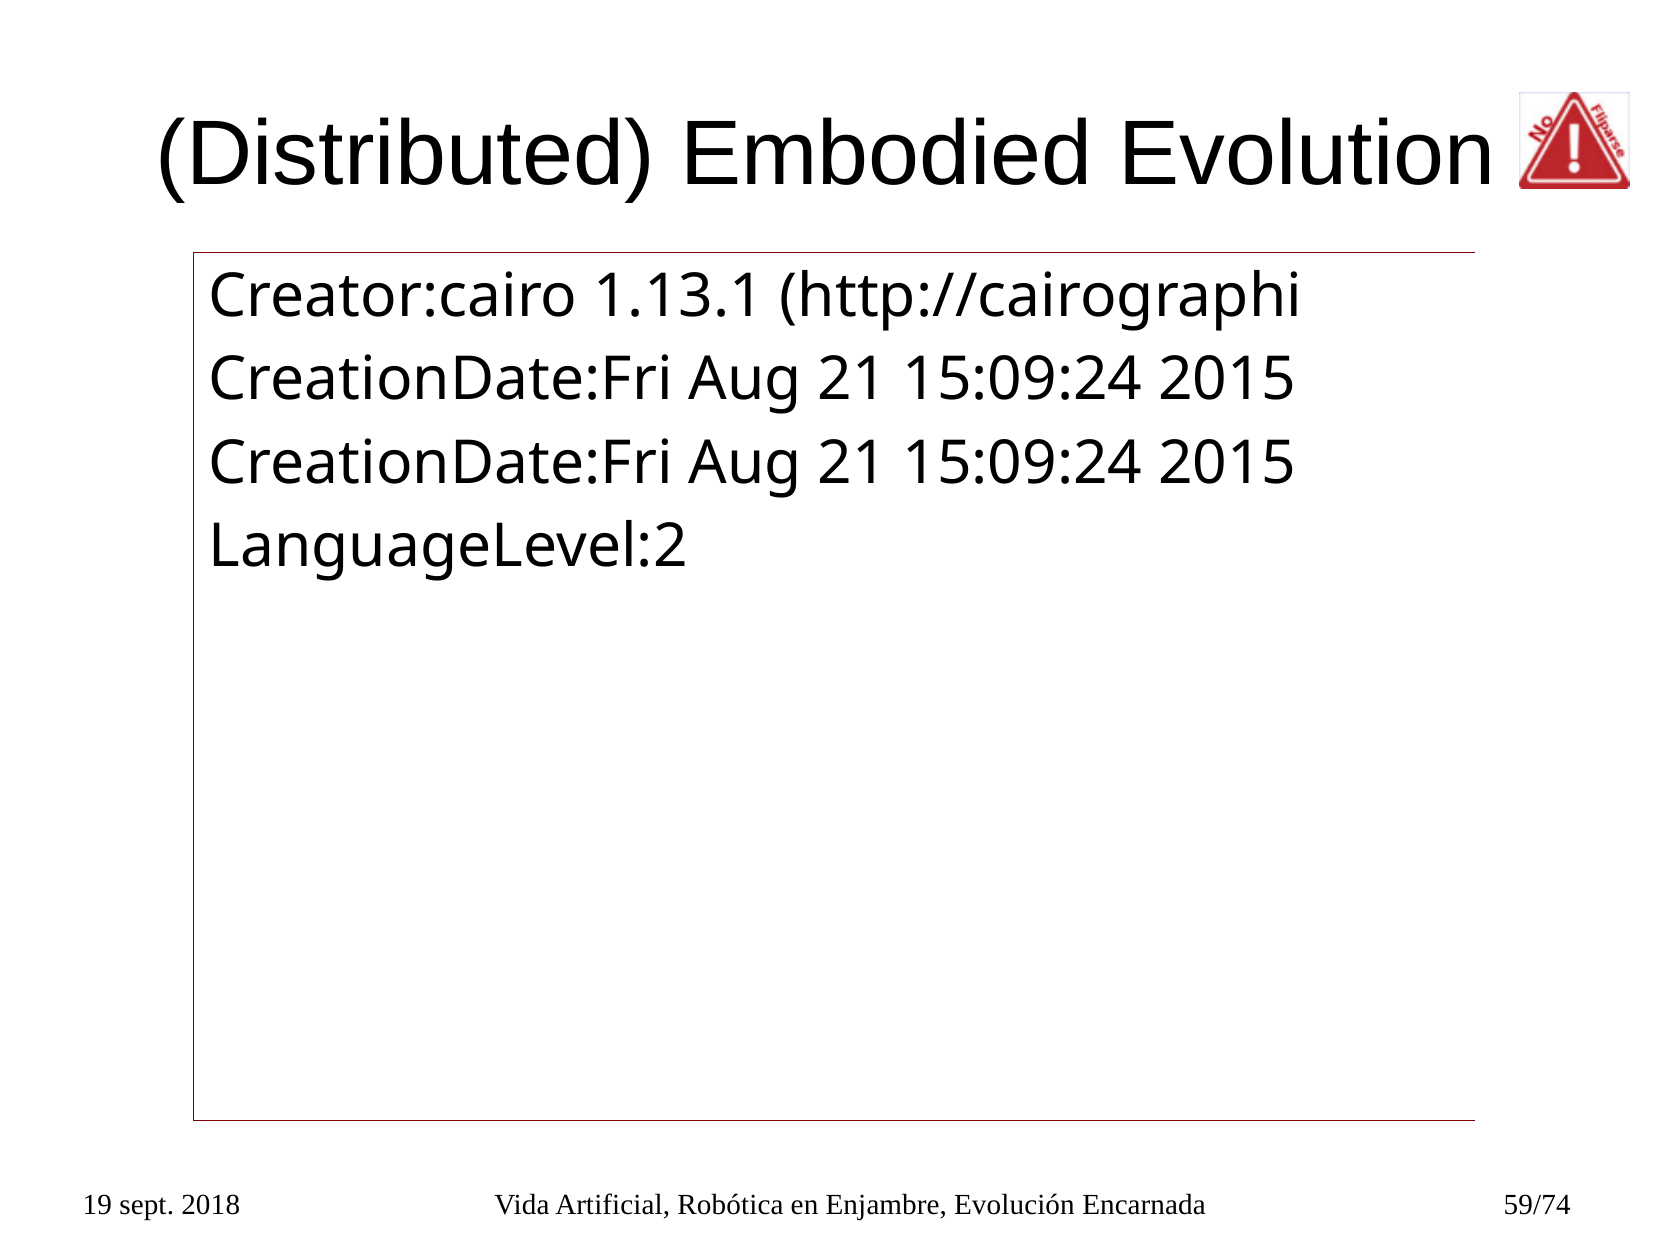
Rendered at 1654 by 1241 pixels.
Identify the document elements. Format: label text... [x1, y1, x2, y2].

title (Distributed) Embodied Evolution [82, 49, 1571, 257]
picture [188, 248, 1475, 1121]
picture [1519, 92, 1630, 189]
